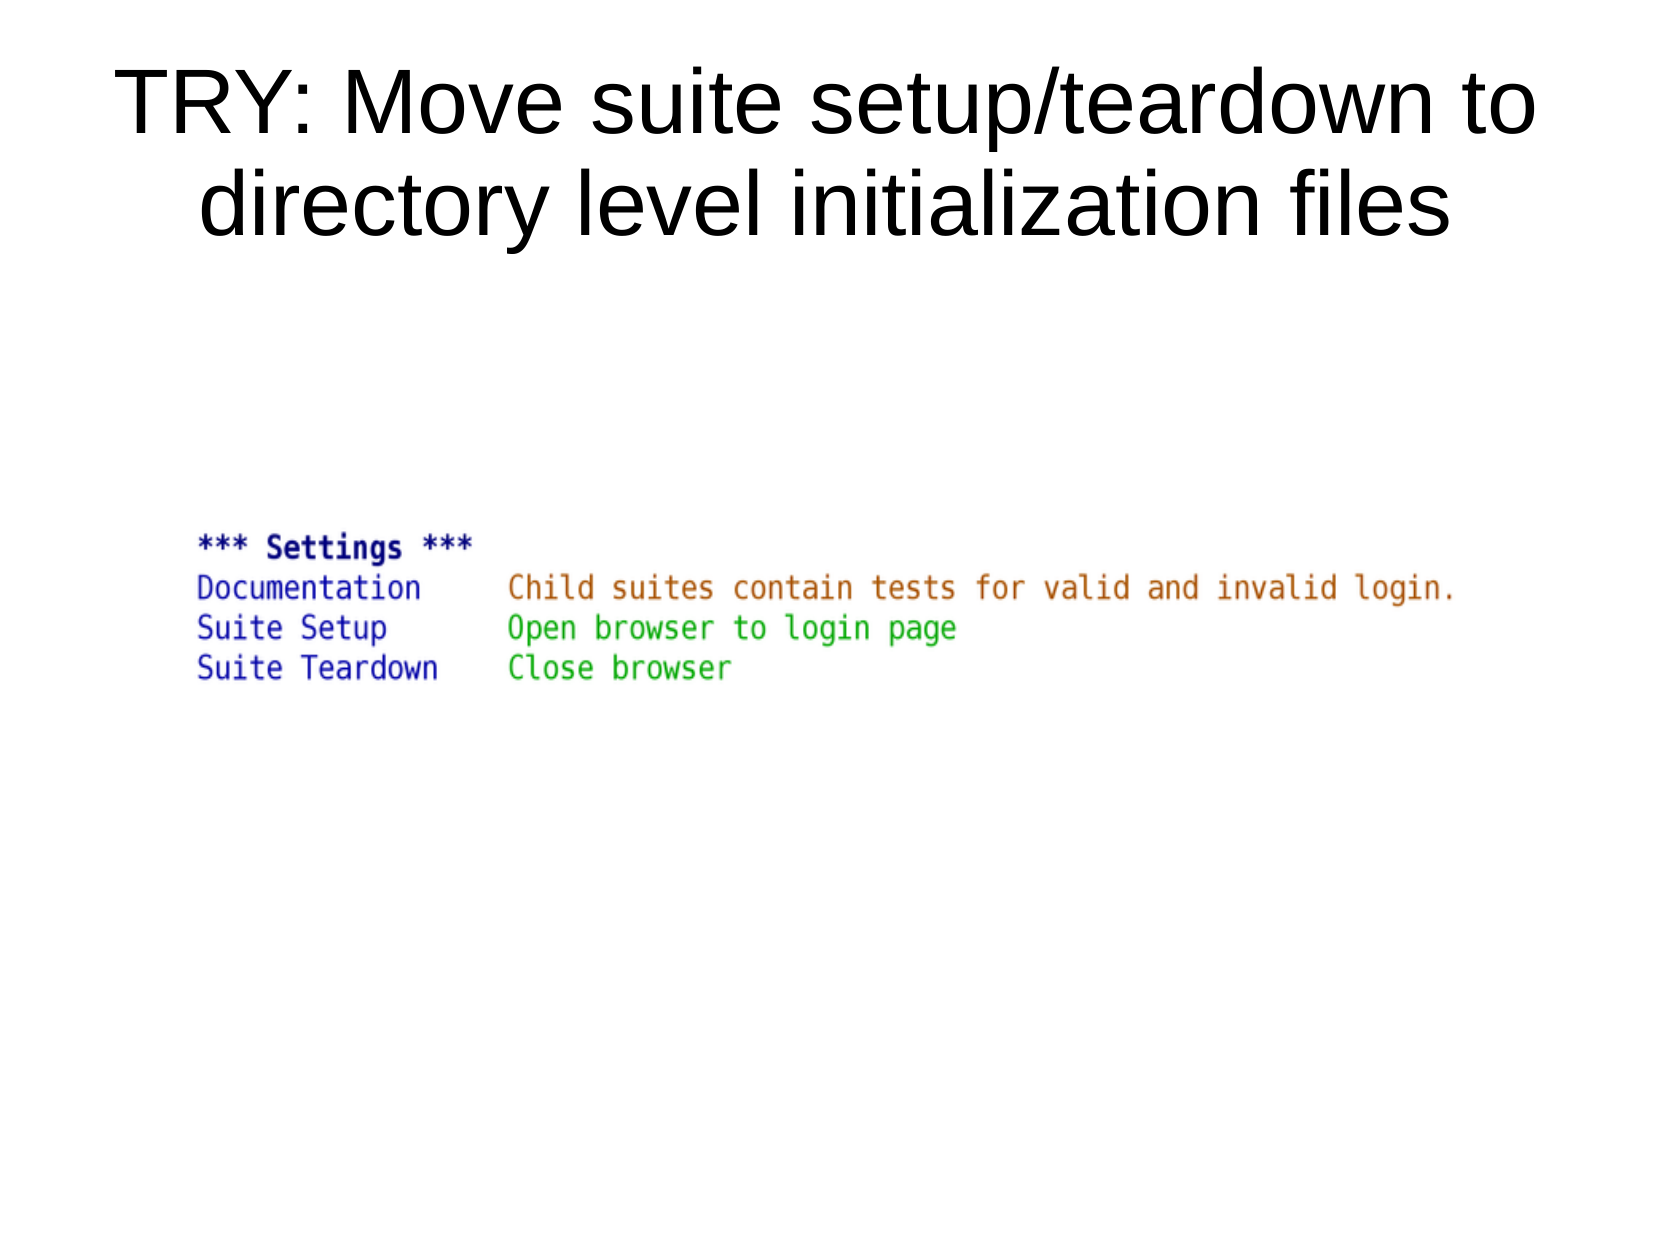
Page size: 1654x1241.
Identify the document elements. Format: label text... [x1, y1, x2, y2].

title TRY: Move suite setup/teardown to directory level initialization files [82, 49, 1571, 257]
picture [190, 521, 1465, 697]
